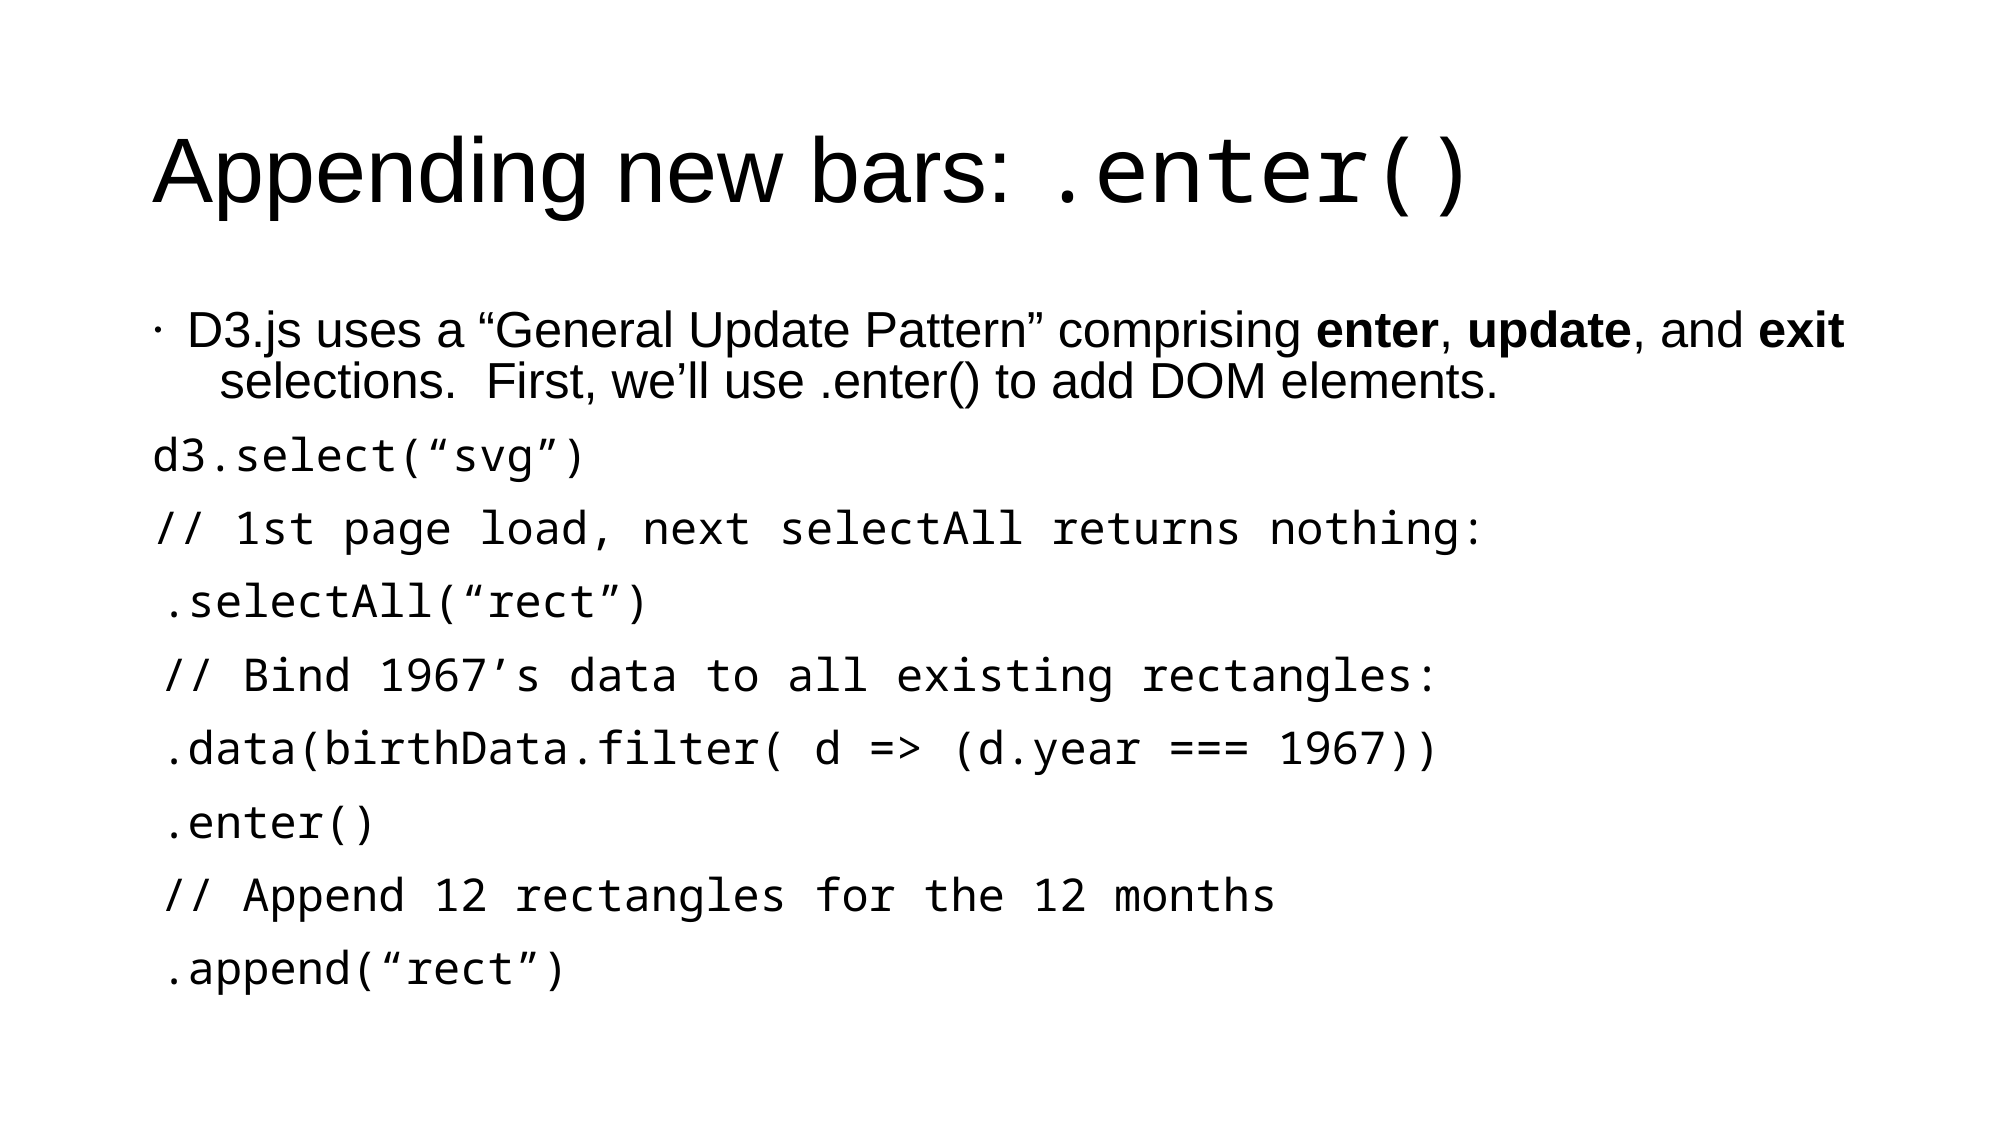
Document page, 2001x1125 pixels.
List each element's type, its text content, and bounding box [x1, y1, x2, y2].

list D3.js uses a “General Update Pattern” comprising enter, update, and exit selections. First, we’ll use .enter() to add DOM elements. d3.select(“svg”) // 1st page load, next selectAll returns nothing: .selectAll(“rect”) // Bind 1967’s data to all existing rectangles: .data(birthData.filter( d => (d.year === 1967)) .enter() // Append 12 rectangles for the 12 months .append(“rect”) [137, 299, 1863, 1014]
title Appending new bars: .enter() [137, 59, 1863, 278]
